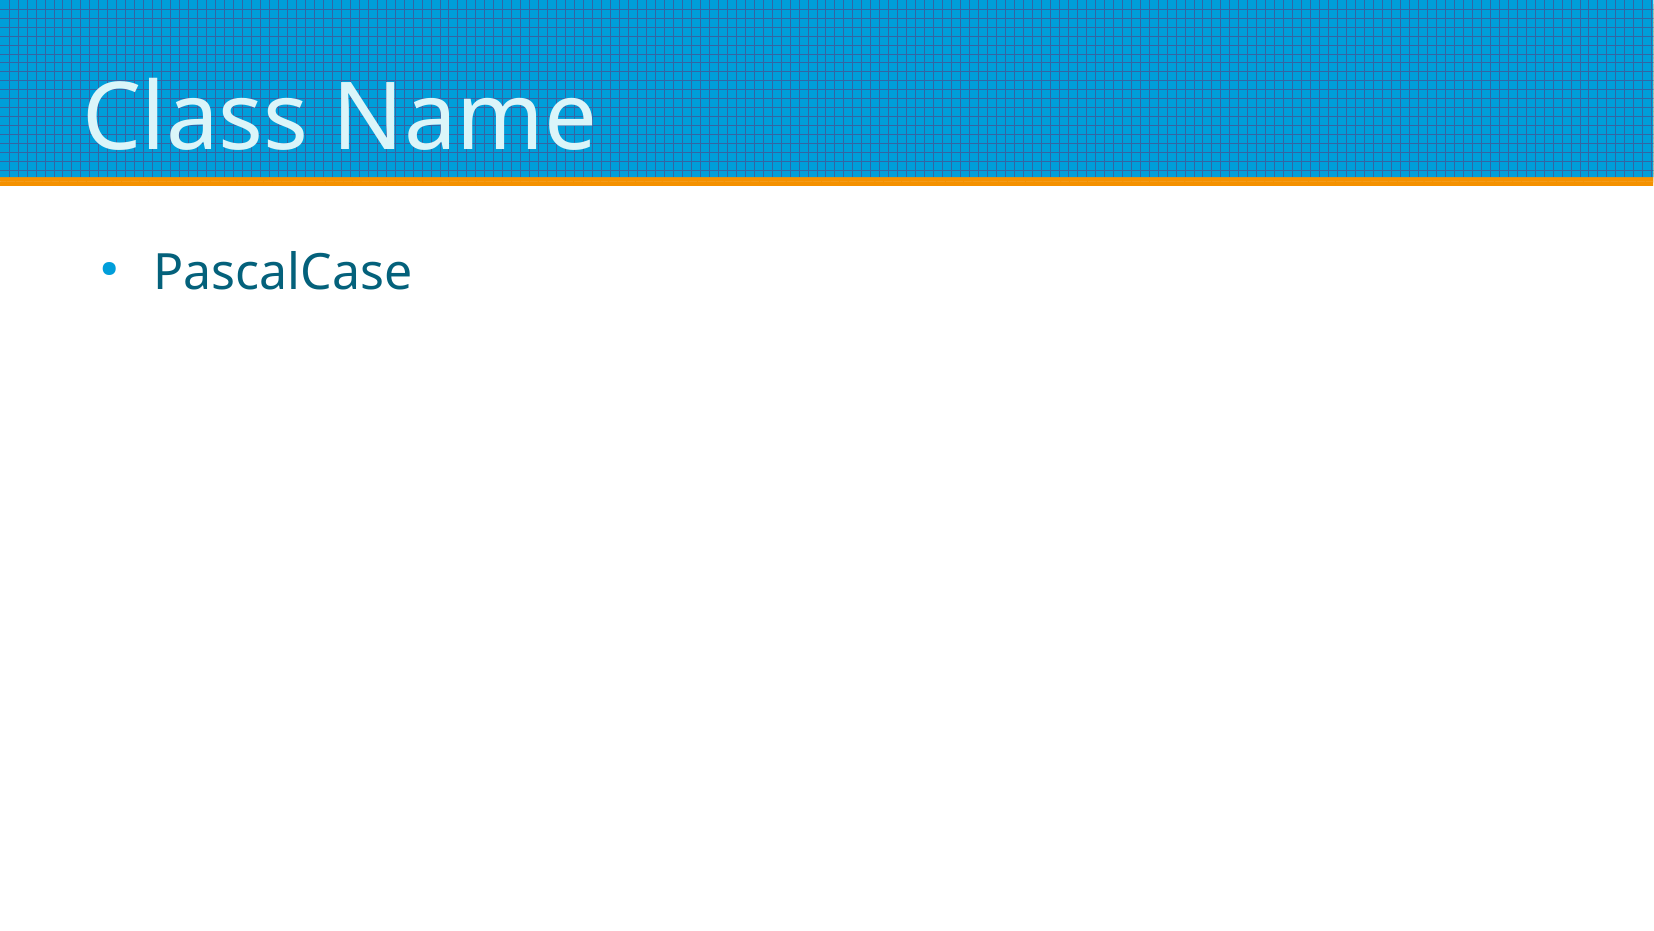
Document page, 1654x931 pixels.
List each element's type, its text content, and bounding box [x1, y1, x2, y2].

list PascalCase [82, 236, 1571, 813]
title Class Name [82, 14, 1571, 178]
